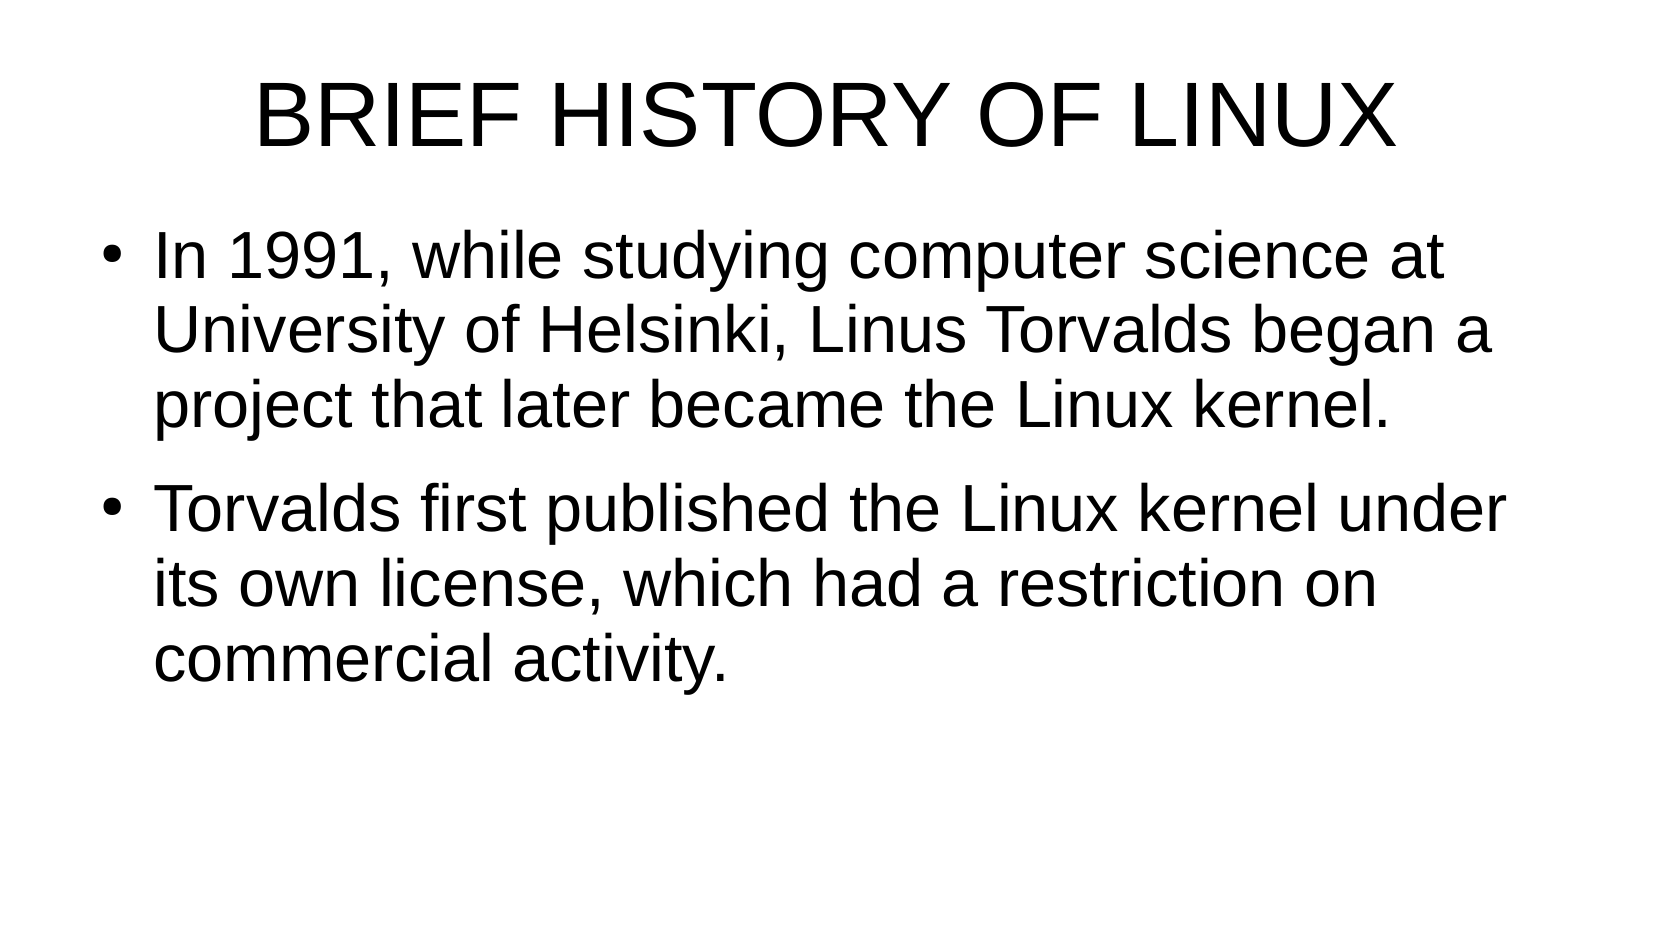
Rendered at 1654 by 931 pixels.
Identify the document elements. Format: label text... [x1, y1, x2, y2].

title BRIEF HISTORY OF LINUX [82, 37, 1571, 193]
list In 1991, while studying computer science at University of Helsinki, Linus Torvalds began a project that later became the Linux kernel. Torvalds first published the Linux kernel under its own license, which had a restriction on commercial activity. [82, 217, 1571, 758]
